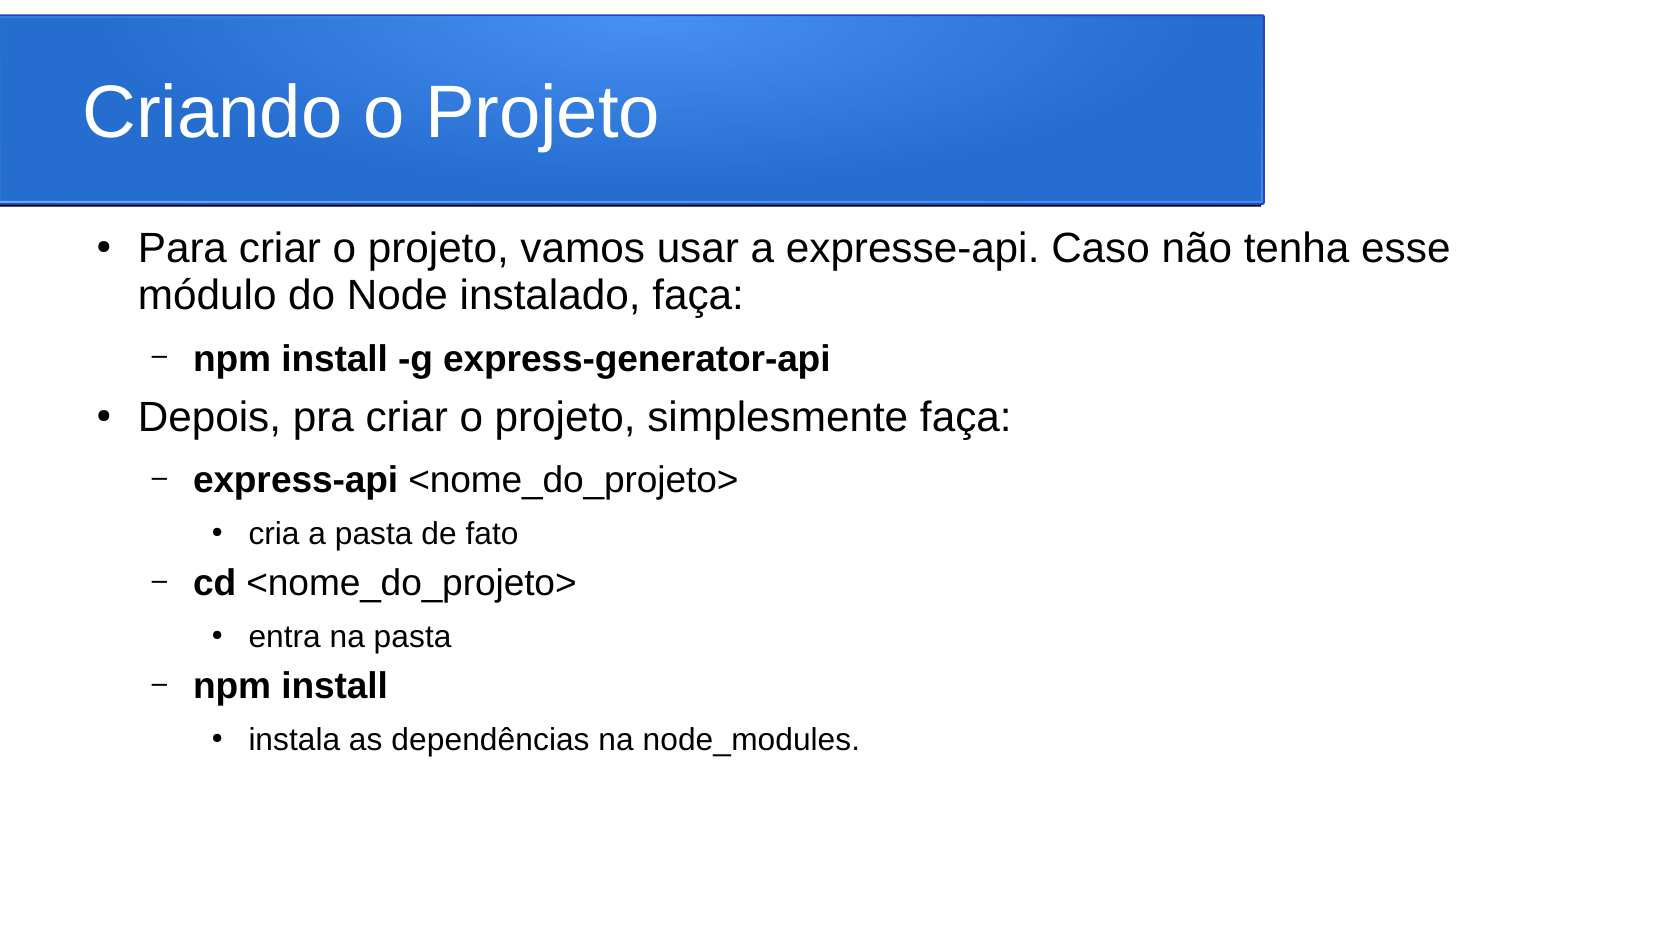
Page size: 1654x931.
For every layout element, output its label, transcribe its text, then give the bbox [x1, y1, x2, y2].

title Criando o Projeto [82, 35, 1235, 189]
list Para criar o projeto, vamos usar a expresse-api. Caso não tenha esse módulo do Node instalado, faça: npm install -g express-generator-api Depois, pra criar o projeto, simplesmente faça: express-api <nome_do_projeto> cria a pasta de fato cd <nome_do_projeto> entra na pasta npm install instala as dependências na node_modules. [82, 224, 1571, 764]
